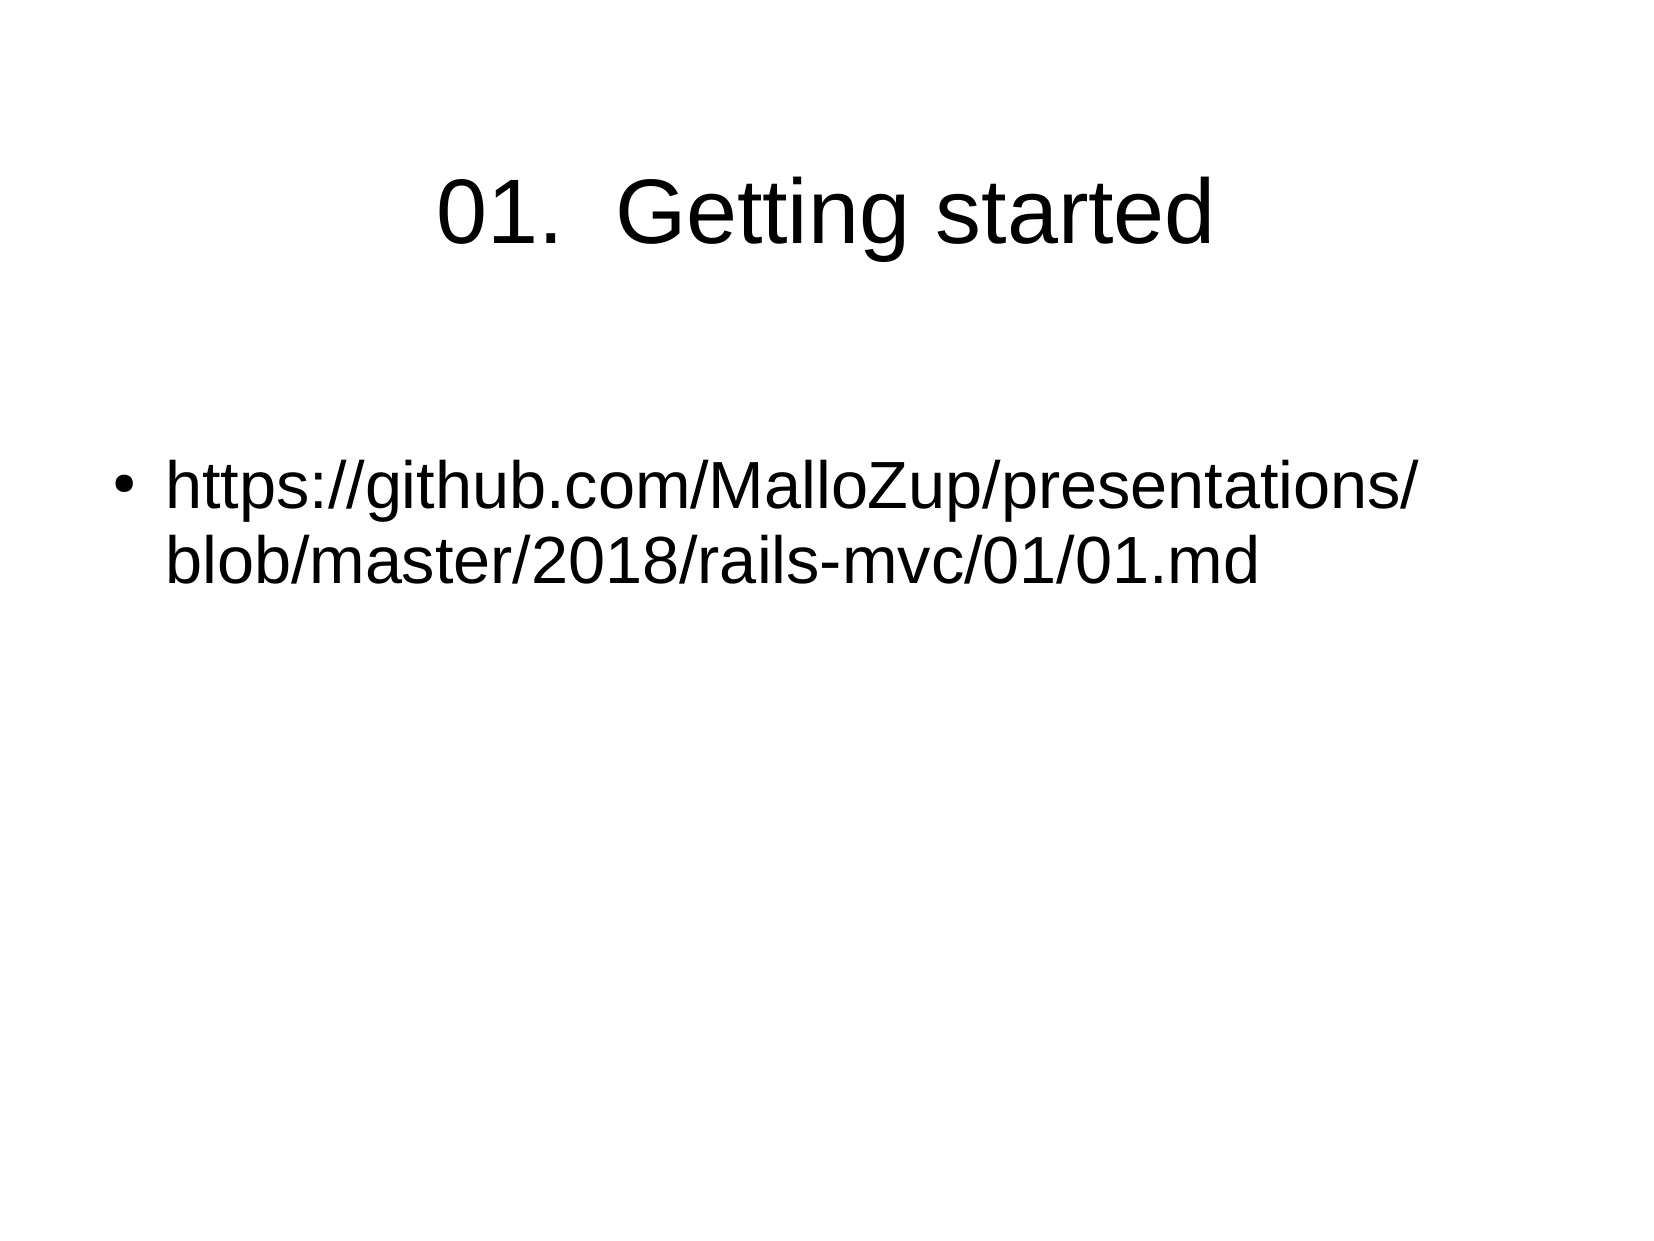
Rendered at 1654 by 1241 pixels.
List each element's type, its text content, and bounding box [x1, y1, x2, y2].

title 01. Getting started [82, 108, 1571, 316]
list https://github.com/MalloZup/presentations/blob/master/2018/rails-mvc/01/01.md [94, 343, 1583, 1063]
